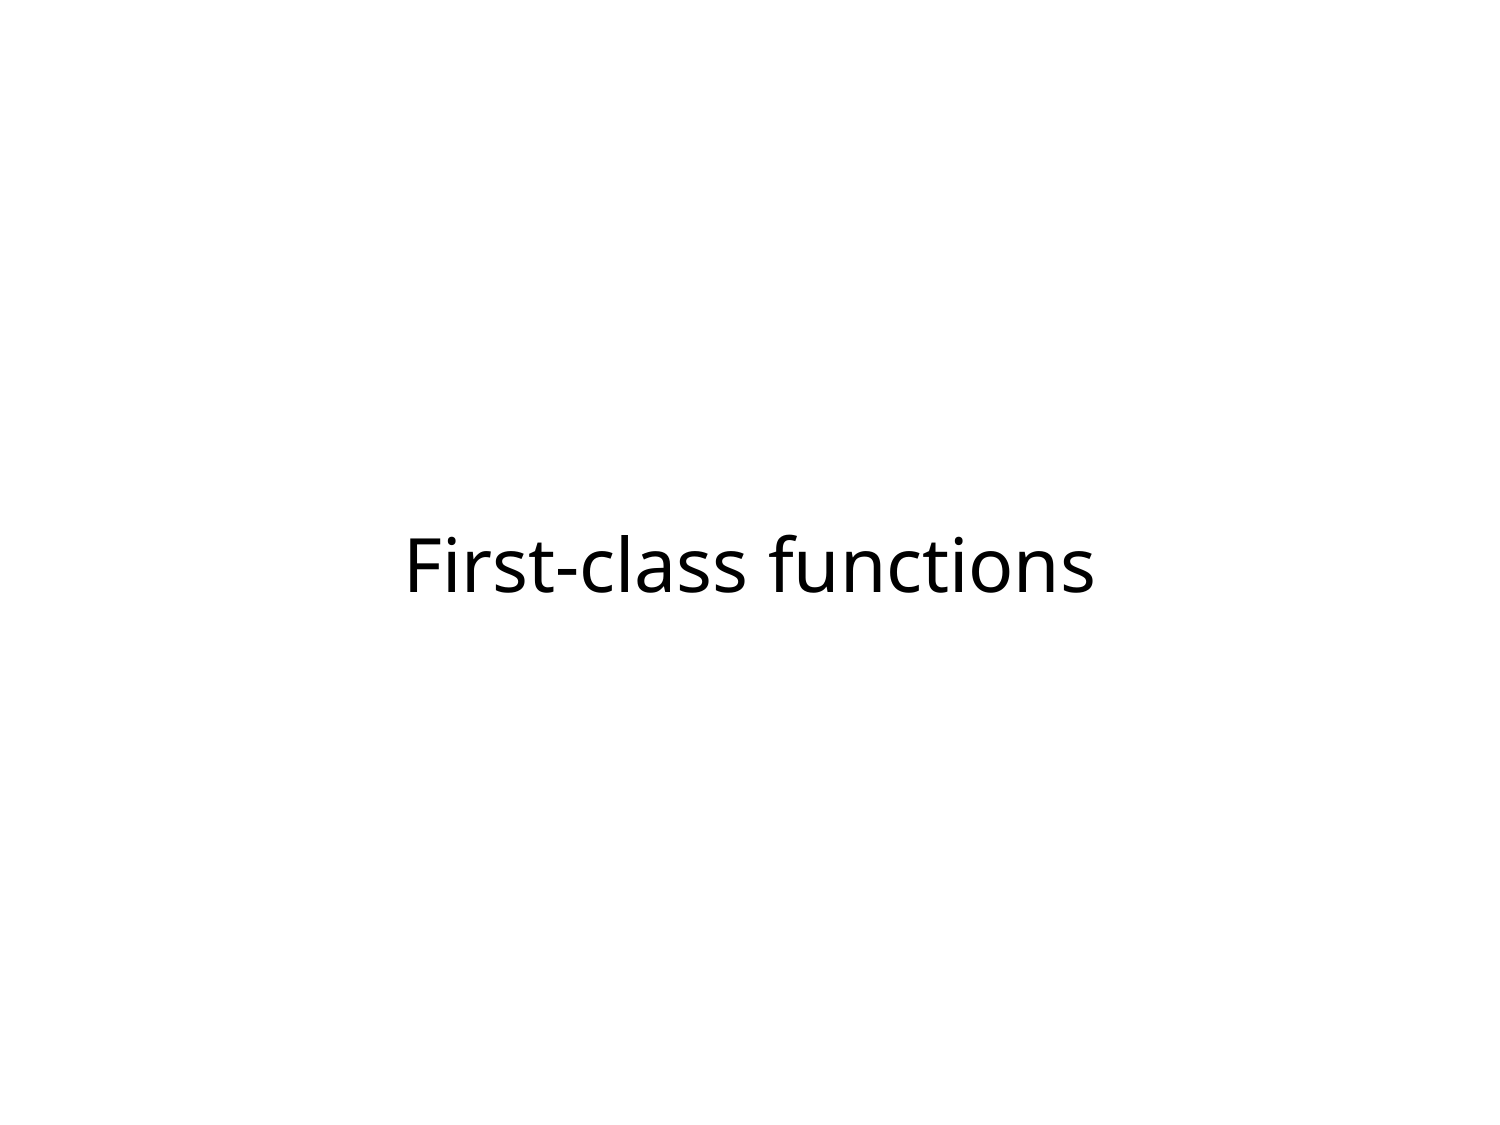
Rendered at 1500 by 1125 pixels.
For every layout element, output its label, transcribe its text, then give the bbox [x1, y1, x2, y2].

title First-class functions [51, 470, 1449, 655]
